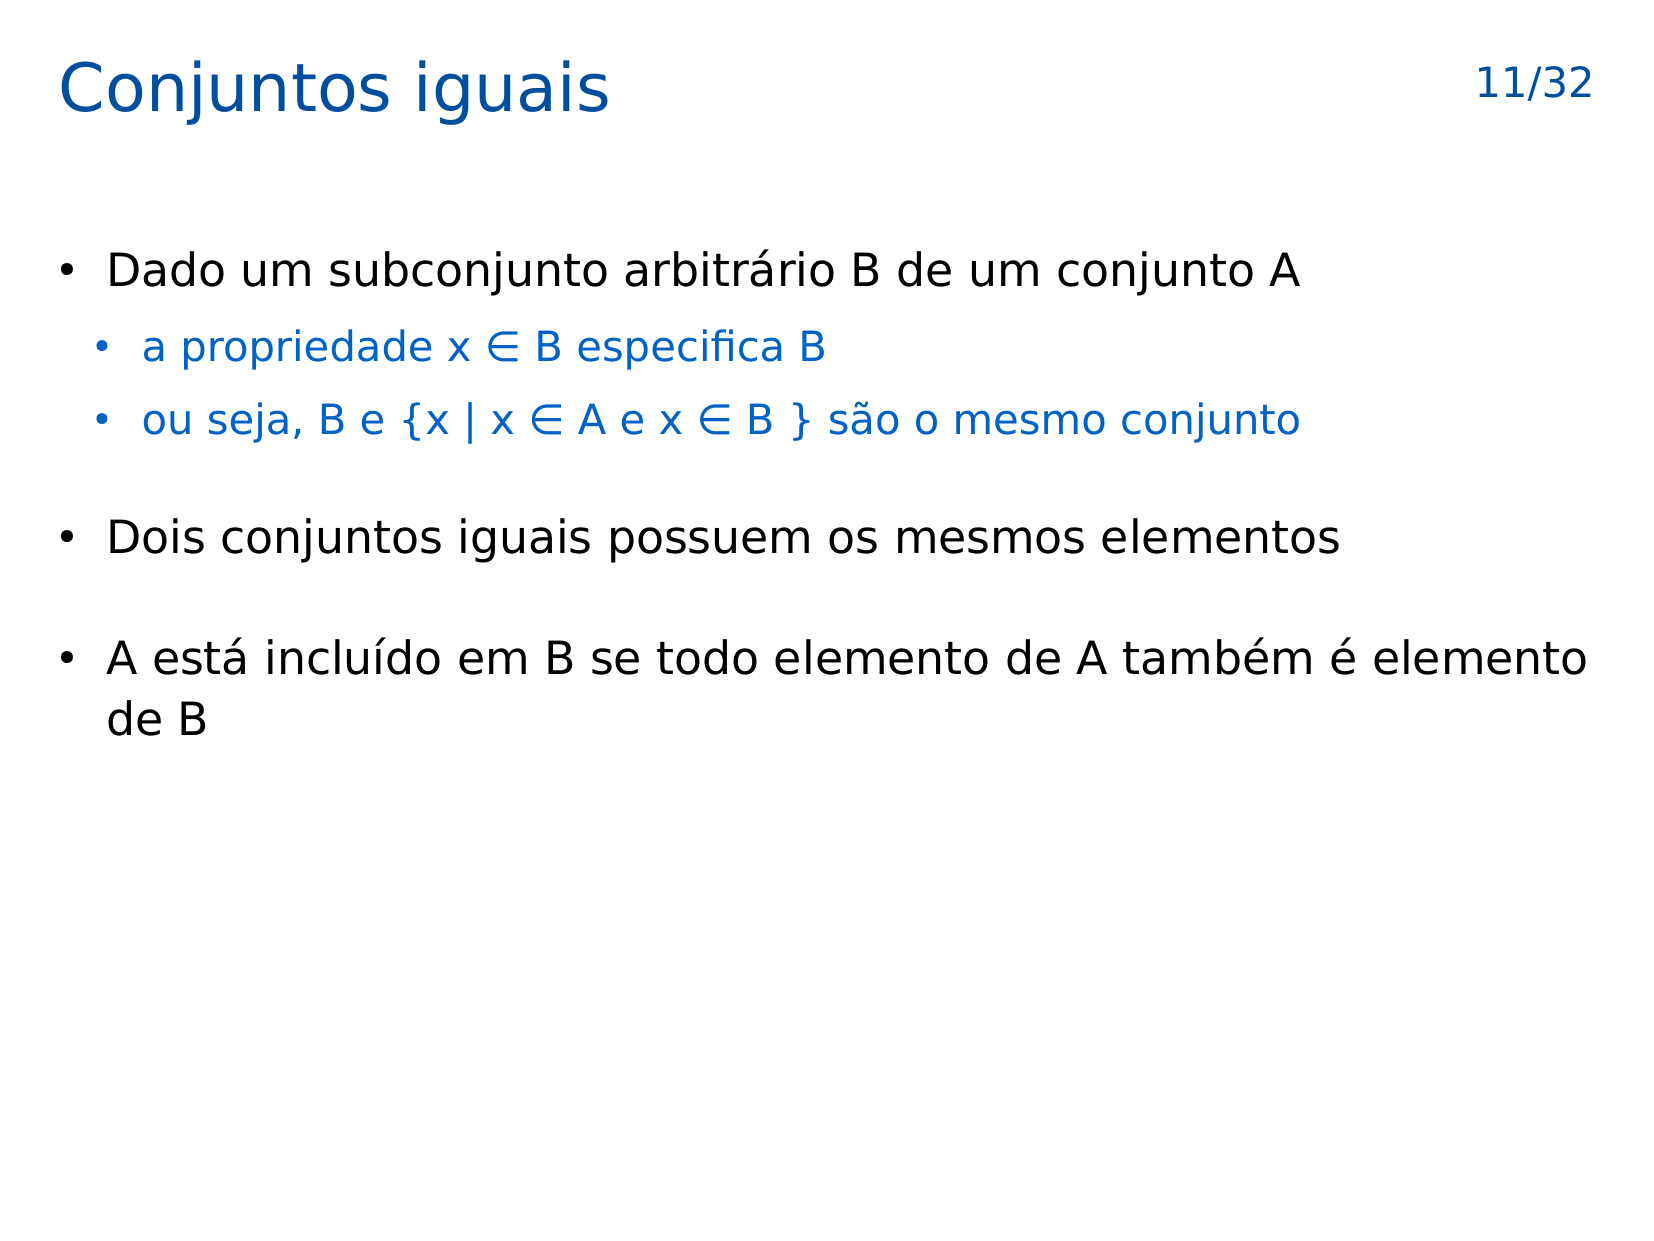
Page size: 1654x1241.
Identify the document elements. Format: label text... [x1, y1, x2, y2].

list Dado um subconjunto arbitrário B de um conjunto A a propriedade x ∈ B especifica B ou seja, B e {x | x ∈ A e x ∈ B } são o mesmo conjunto Dois conjuntos iguais possuem os mesmos elementos A está incluído em B se todo elemento de A também é elemento de B [59, 236, 1595, 1211]
title Conjuntos iguais [59, 29, 1625, 148]
